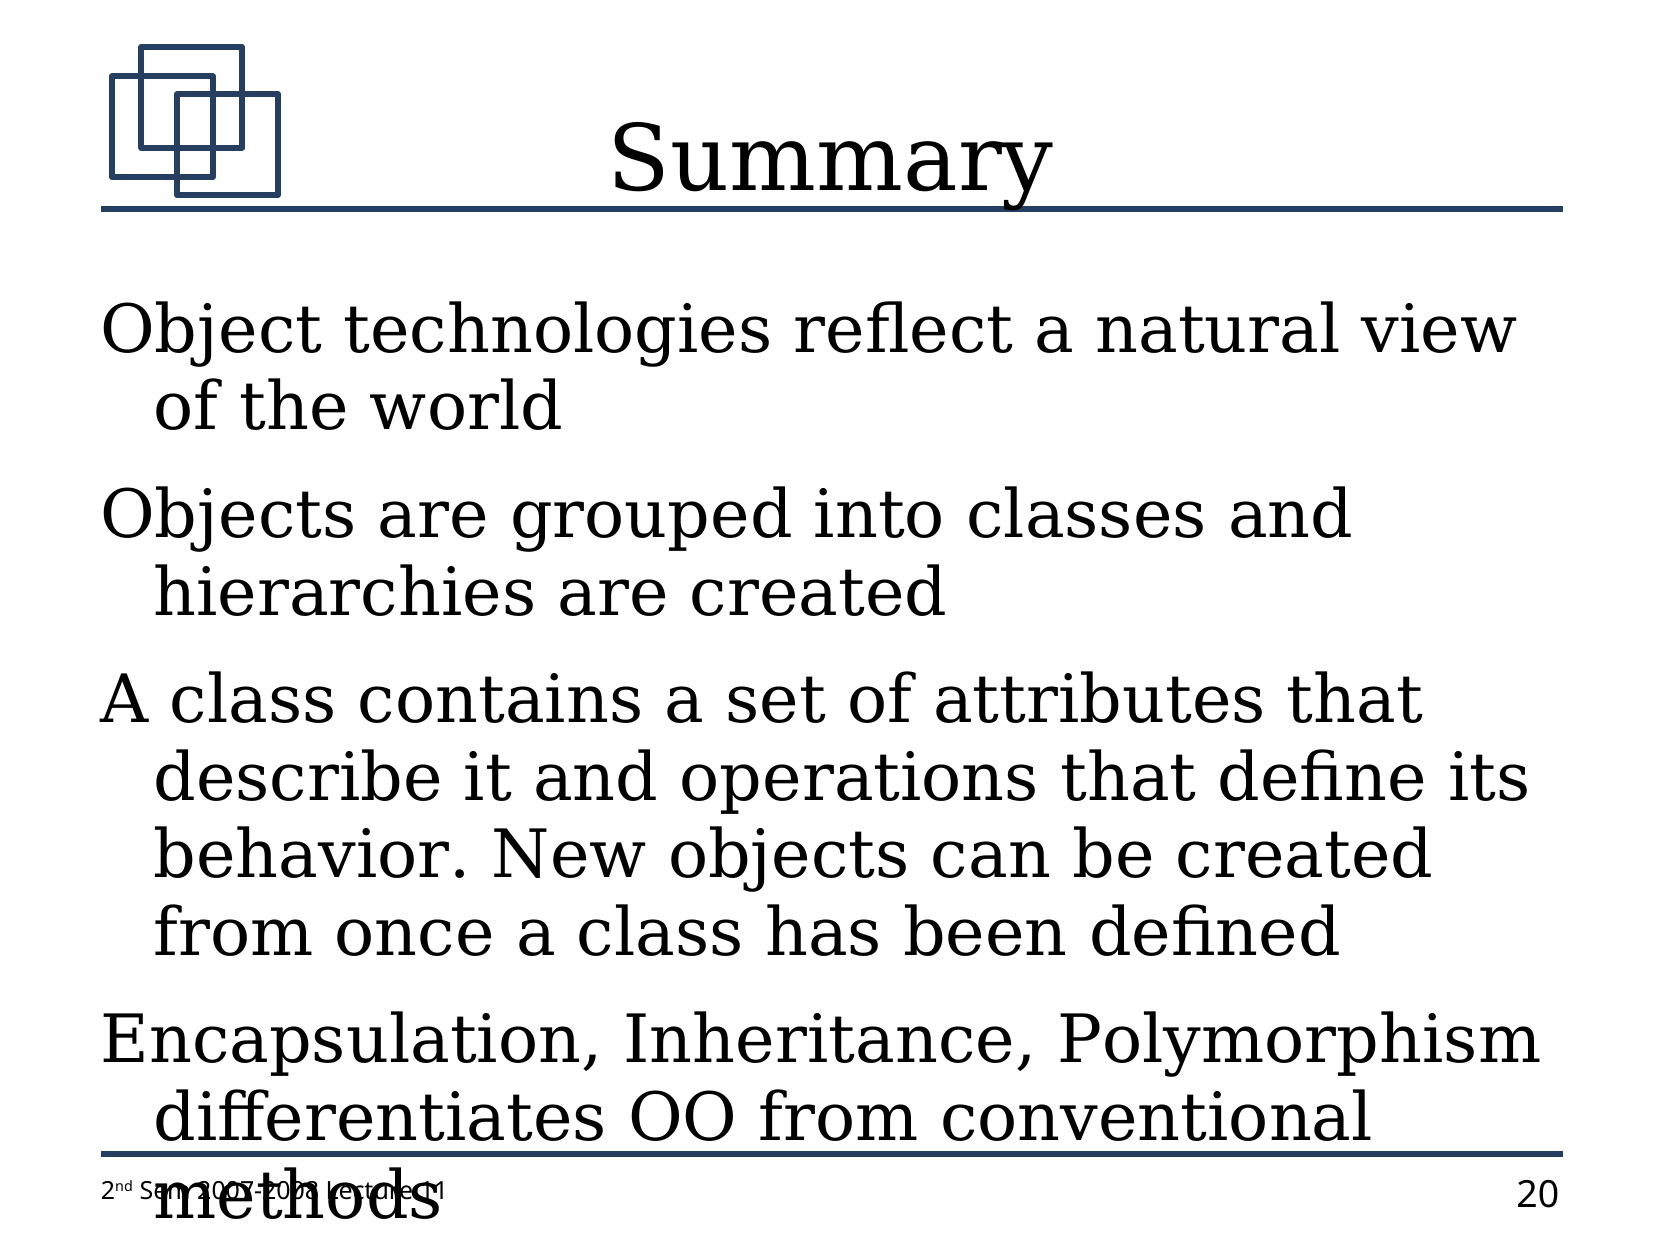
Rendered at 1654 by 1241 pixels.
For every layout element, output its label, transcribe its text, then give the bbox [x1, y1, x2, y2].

title Summary [86, 55, 1576, 263]
list Object technologies reflect a natural view of the world Objects are grouped into classes and hierarchies are created A class contains a set of attributes that describe it and operations that define its behavior. New objects can be created from once a class has been defined Encapsulation, Inheritance, Polymorphism differentiates OO from conventional methods [82, 290, 1571, 1235]
